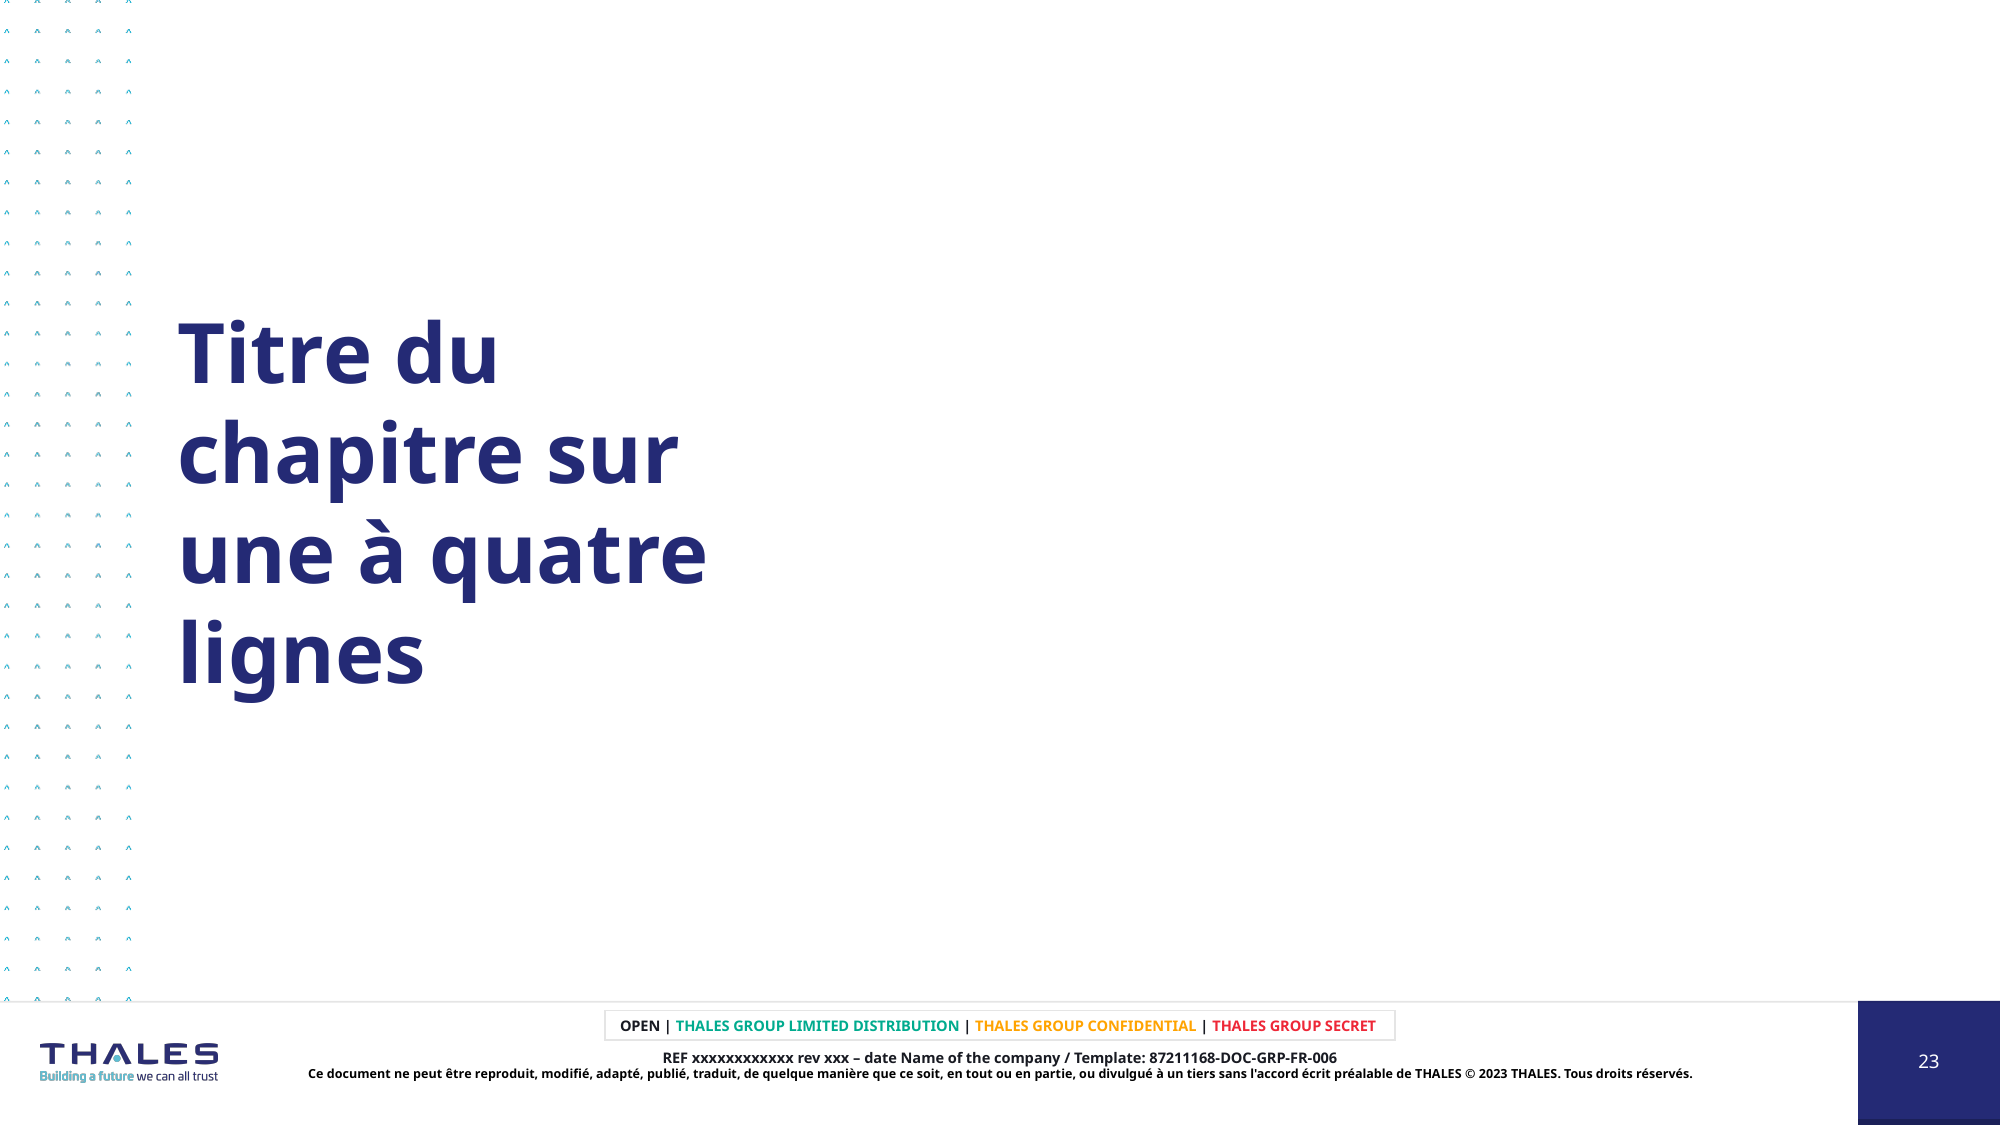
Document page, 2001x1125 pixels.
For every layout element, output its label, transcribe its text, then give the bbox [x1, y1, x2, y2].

title Titre du chapitre sur une à quatre lignes [177, 298, 727, 703]
picture [40, 1043, 218, 1083]
picture [0, 0, 139, 1001]
